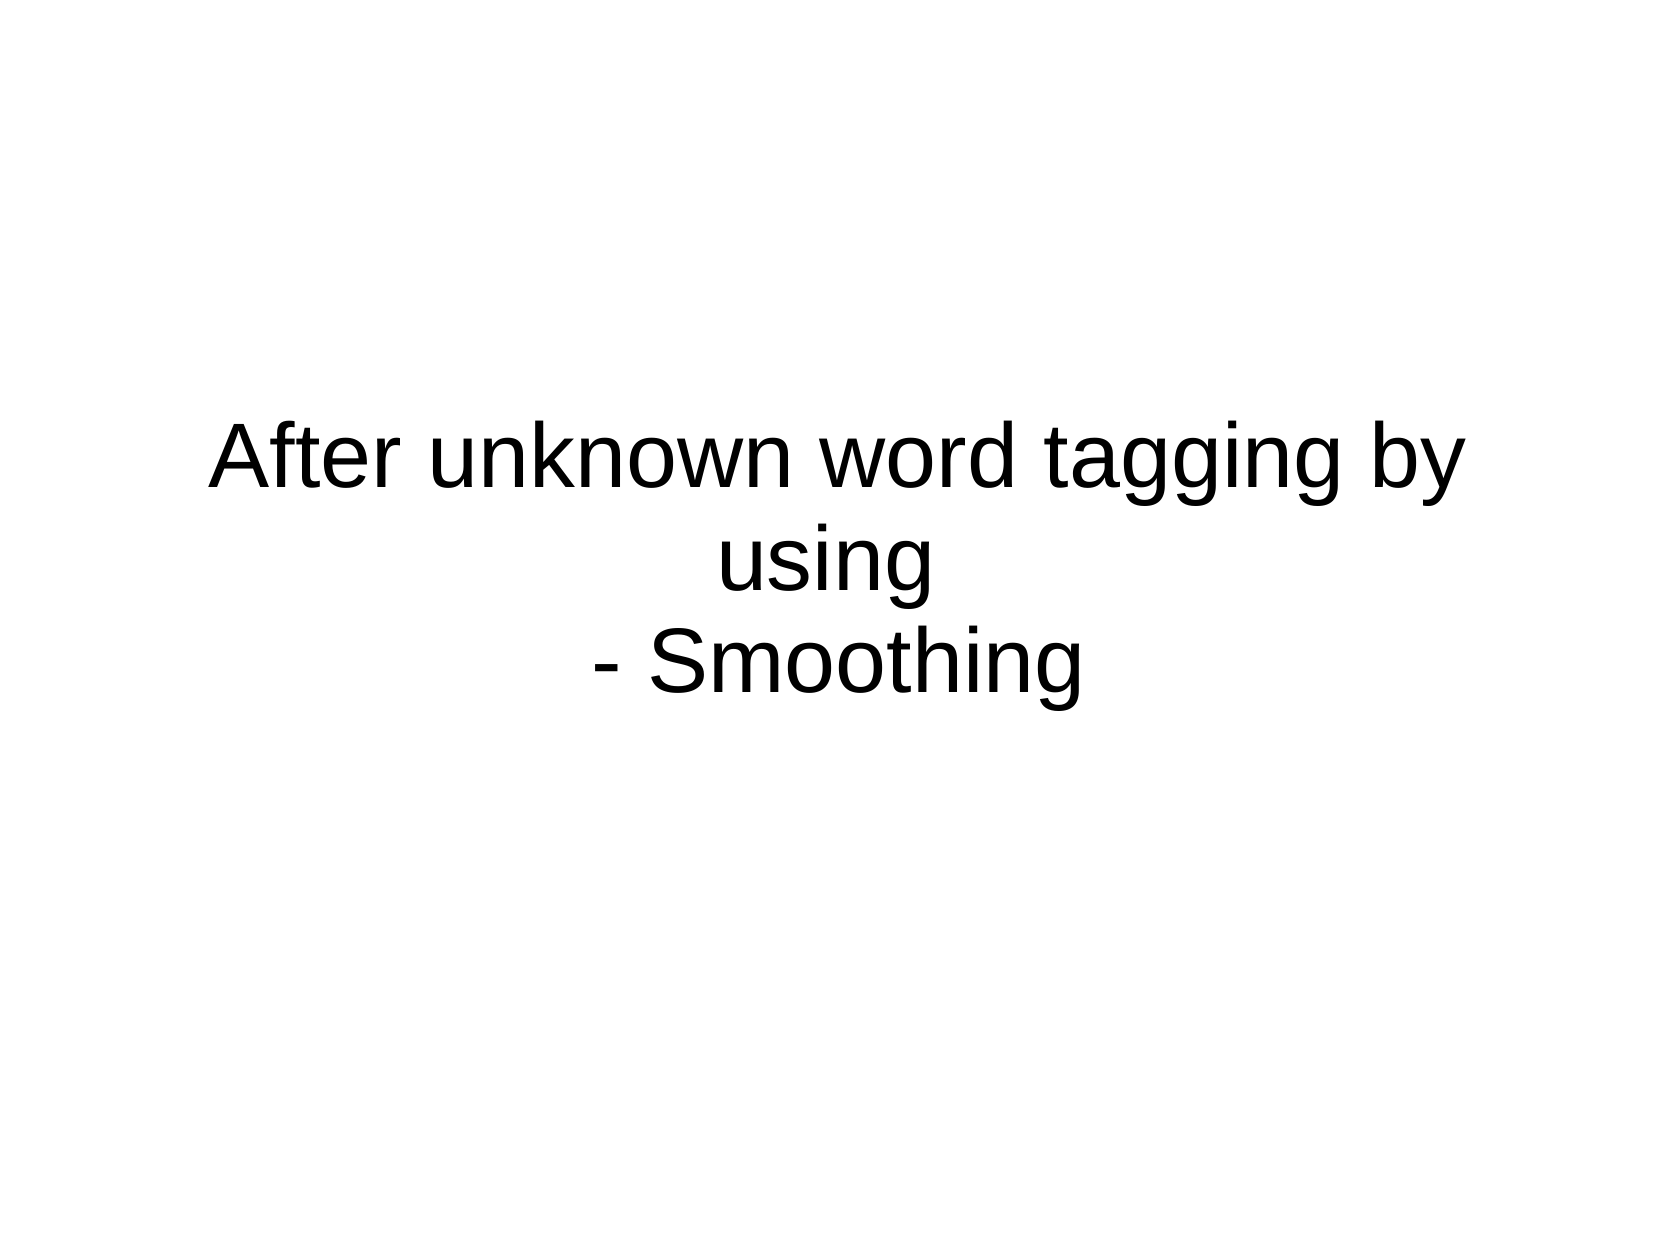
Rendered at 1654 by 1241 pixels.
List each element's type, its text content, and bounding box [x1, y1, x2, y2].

title After unknown word tagging by using - Smoothing [94, 389, 1583, 727]
